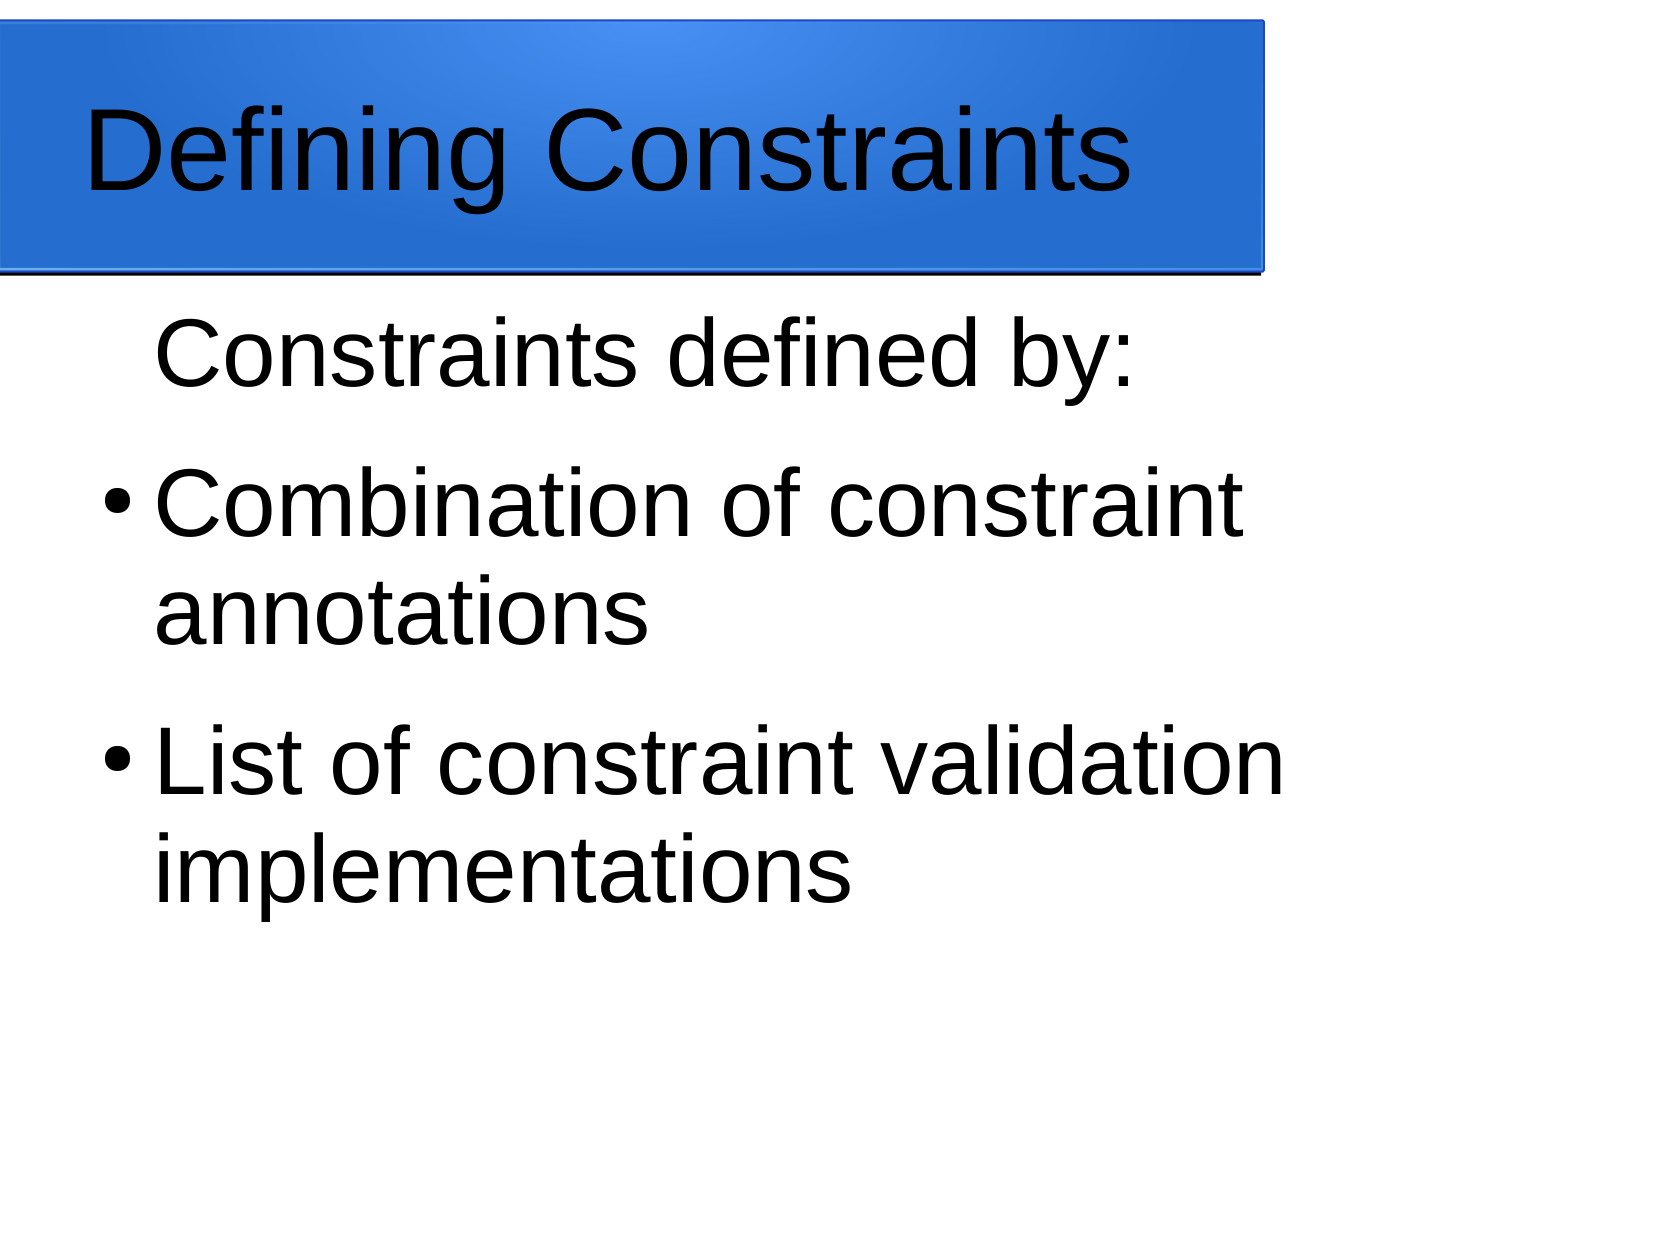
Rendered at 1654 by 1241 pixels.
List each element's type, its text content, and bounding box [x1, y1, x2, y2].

title Defining Constraints [82, 47, 1235, 252]
list Constraints defined by: Combination of constraint annotations List of constraint validation implementations [82, 299, 1571, 1019]
